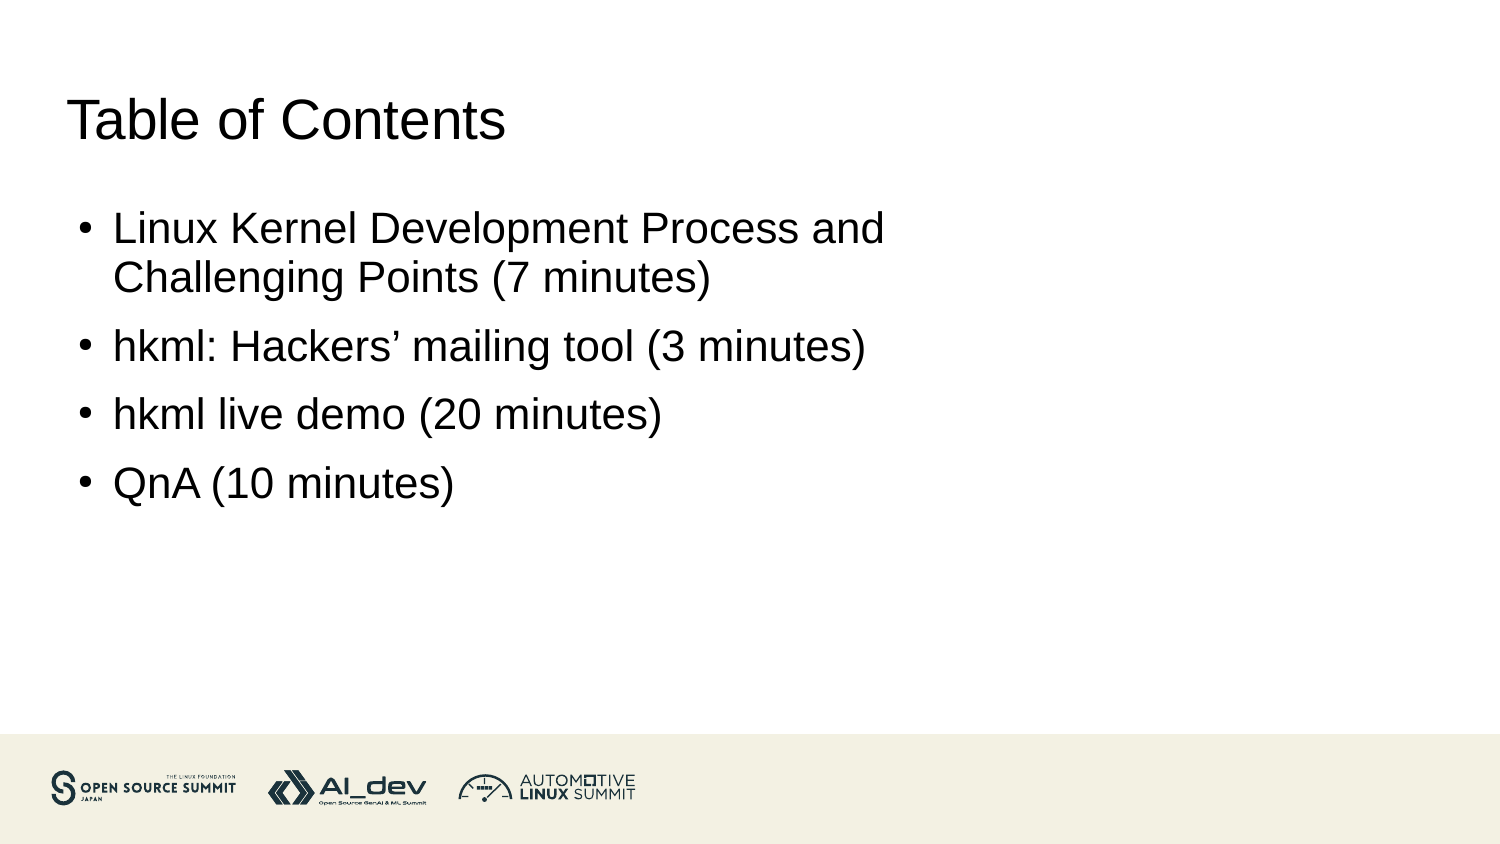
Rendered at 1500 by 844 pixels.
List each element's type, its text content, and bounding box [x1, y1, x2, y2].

list Linux Kernel Development Process and Challenging Points (7 minutes) hkml: Hackers’ mailing tool (3 minutes) hkml live demo (20 minutes) QnA (10 minutes) [51, 189, 1449, 526]
title Table of Contents [51, 72, 1449, 167]
